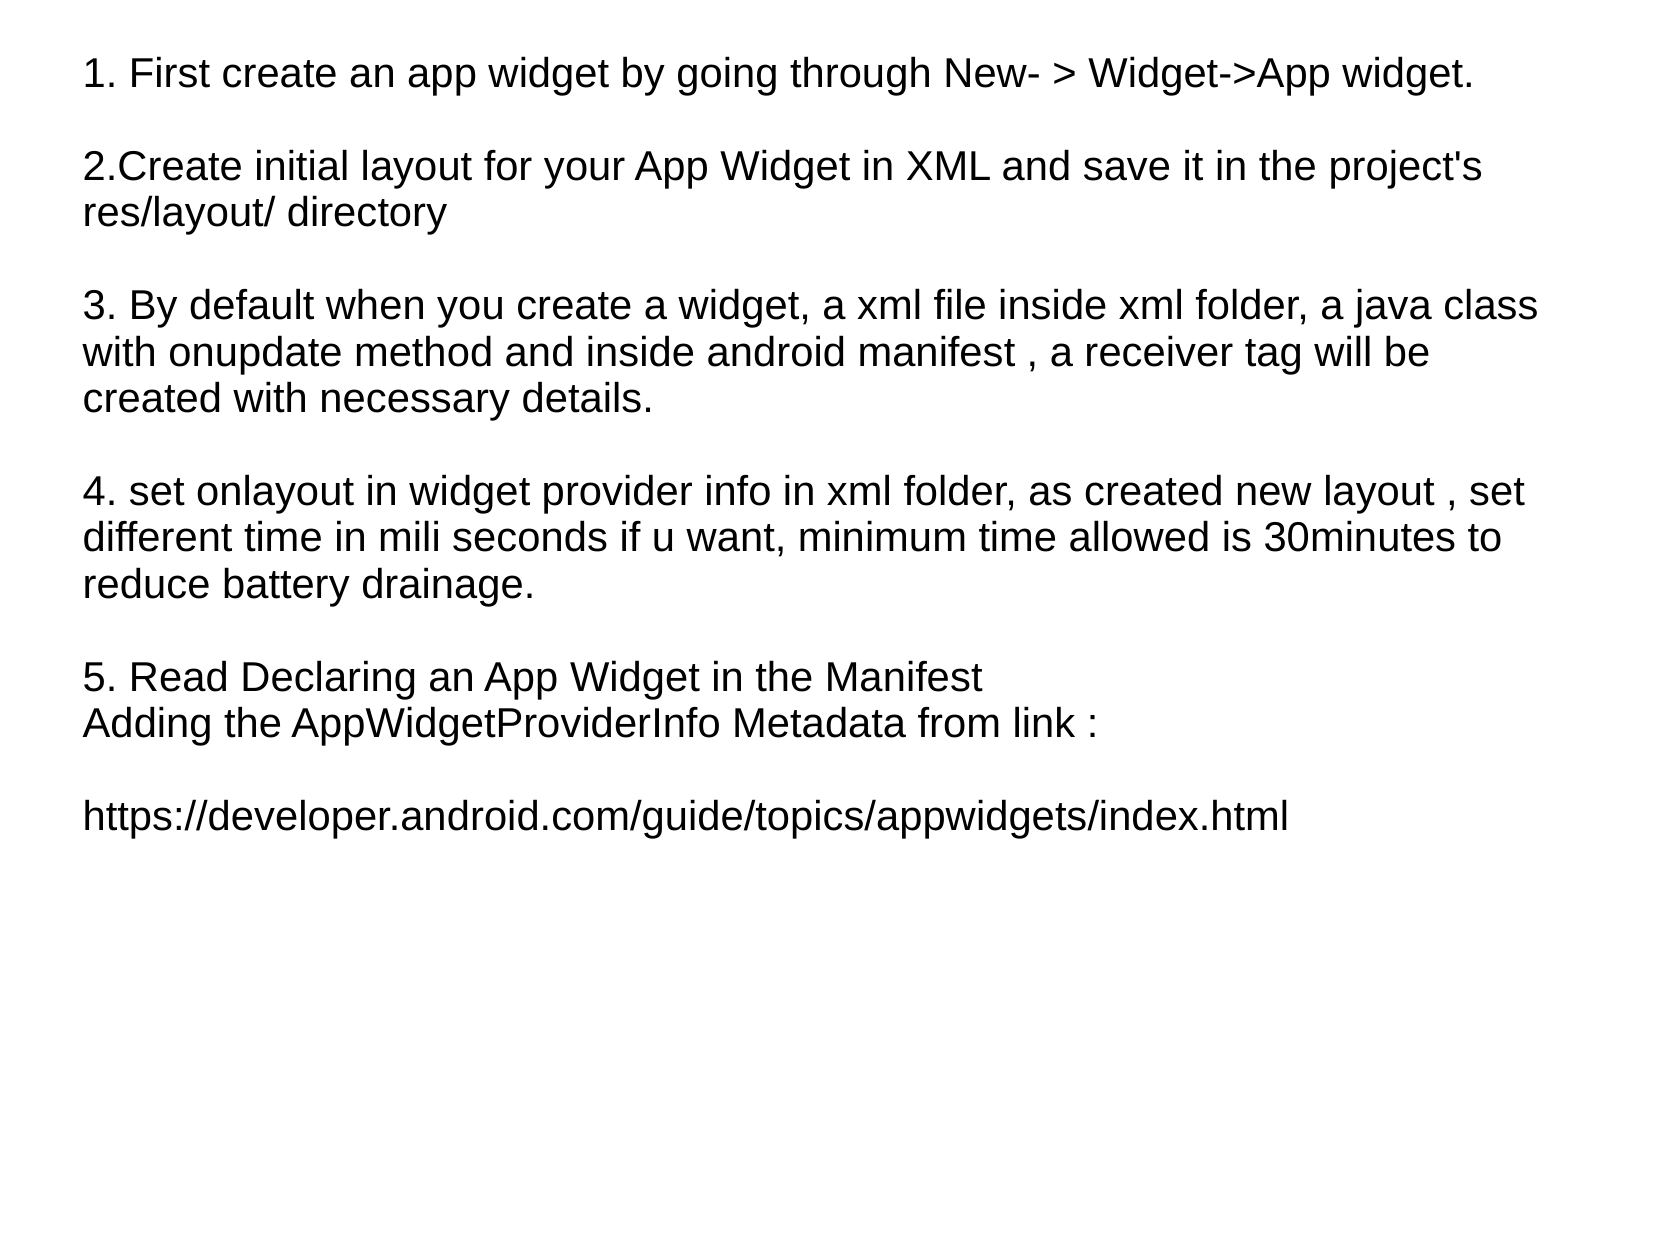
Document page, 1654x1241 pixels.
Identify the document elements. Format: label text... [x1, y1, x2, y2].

subtitle 1. First create an app widget by going through New- > Widget->App widget. 2.Create initial layout for your App Widget in XML and save it in the project's res/layout/ directory 3. By default when you create a widget, a xml file inside xml folder, a java class with onupdate method and inside android manifest , a receiver tag will be created with necessary details. 4. set onlayout in widget provider info in xml folder, as created new layout , set different time in mili seconds if u want, minimum time allowed is 30minutes to reduce battery drainage. 5. Read Declaring an App Widget in the Manifest Adding the AppWidgetProviderInfo Metadata from link : https://developer.android.com/guide/topics/appwidgets/index.html [82, 49, 1571, 1010]
